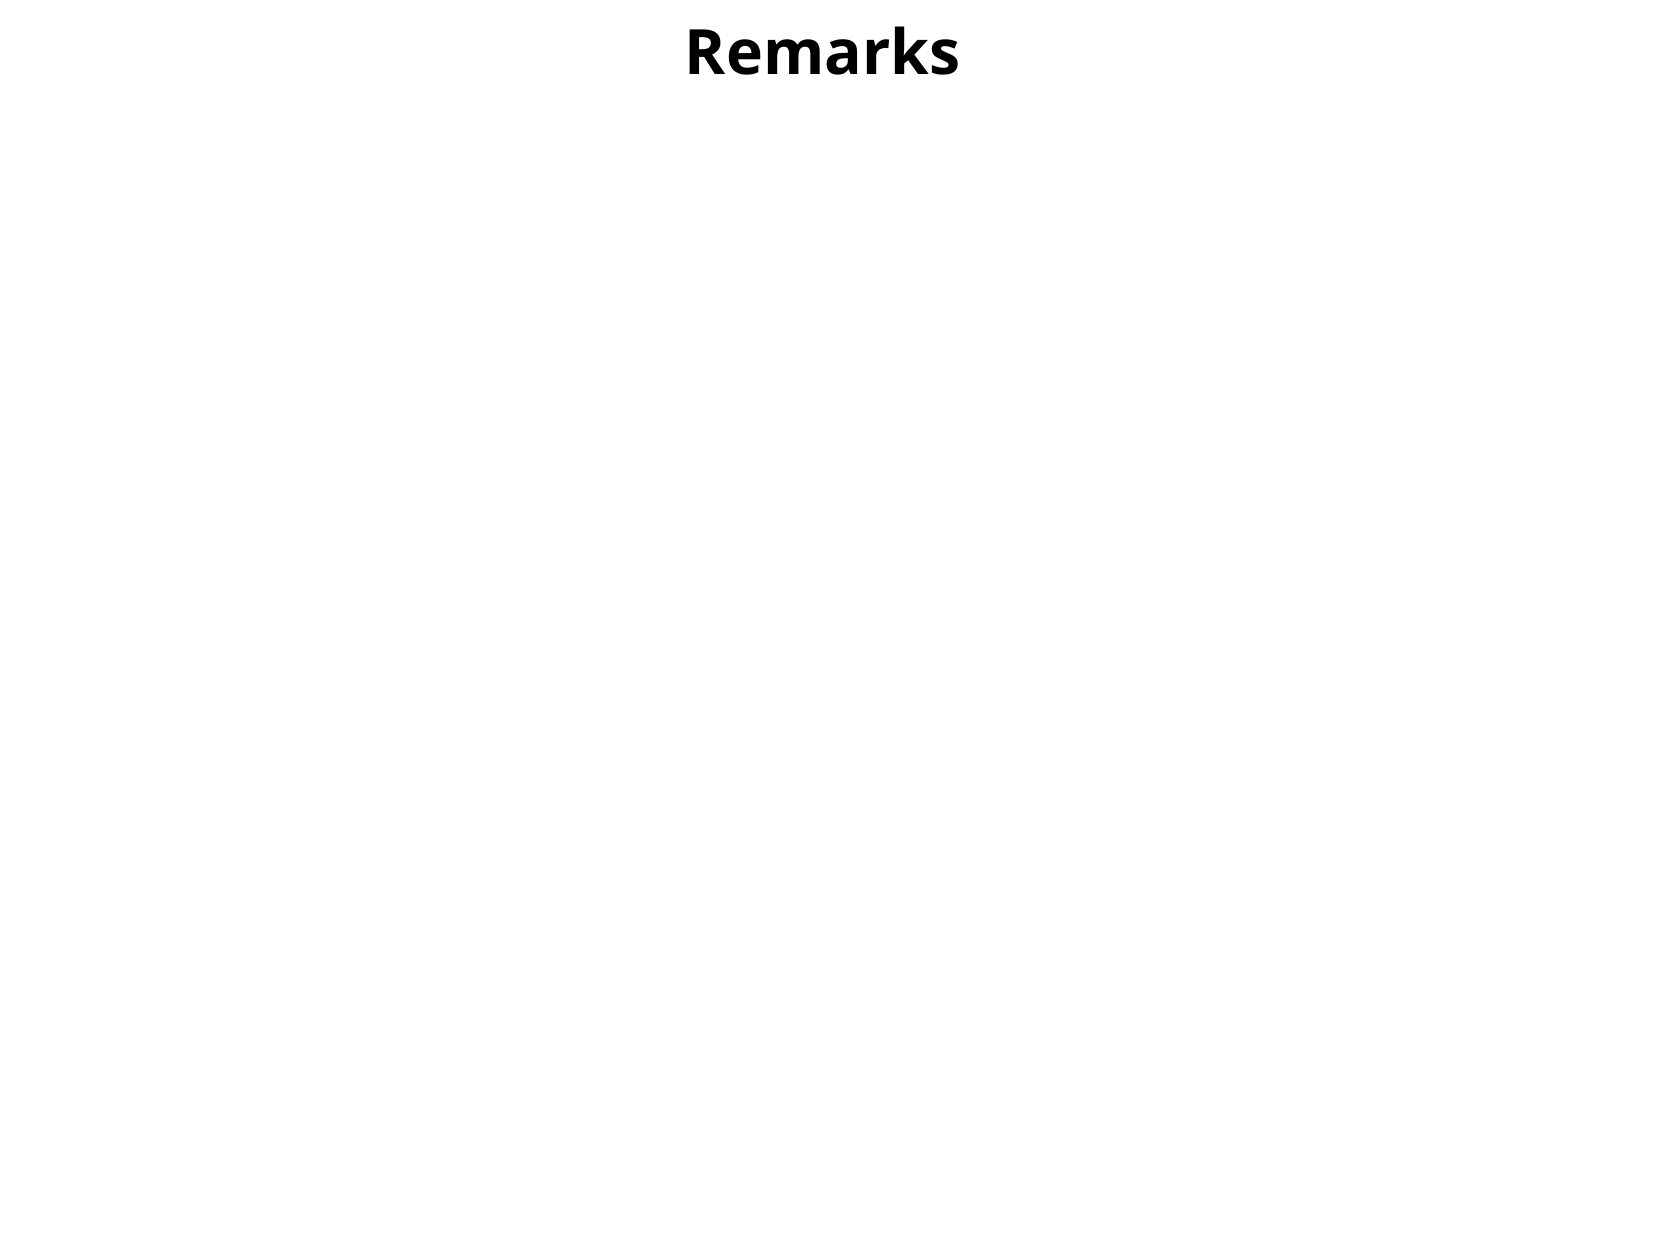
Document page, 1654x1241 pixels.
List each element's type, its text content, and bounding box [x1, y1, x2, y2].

text_box Remarks [170, 0, 1476, 98]
